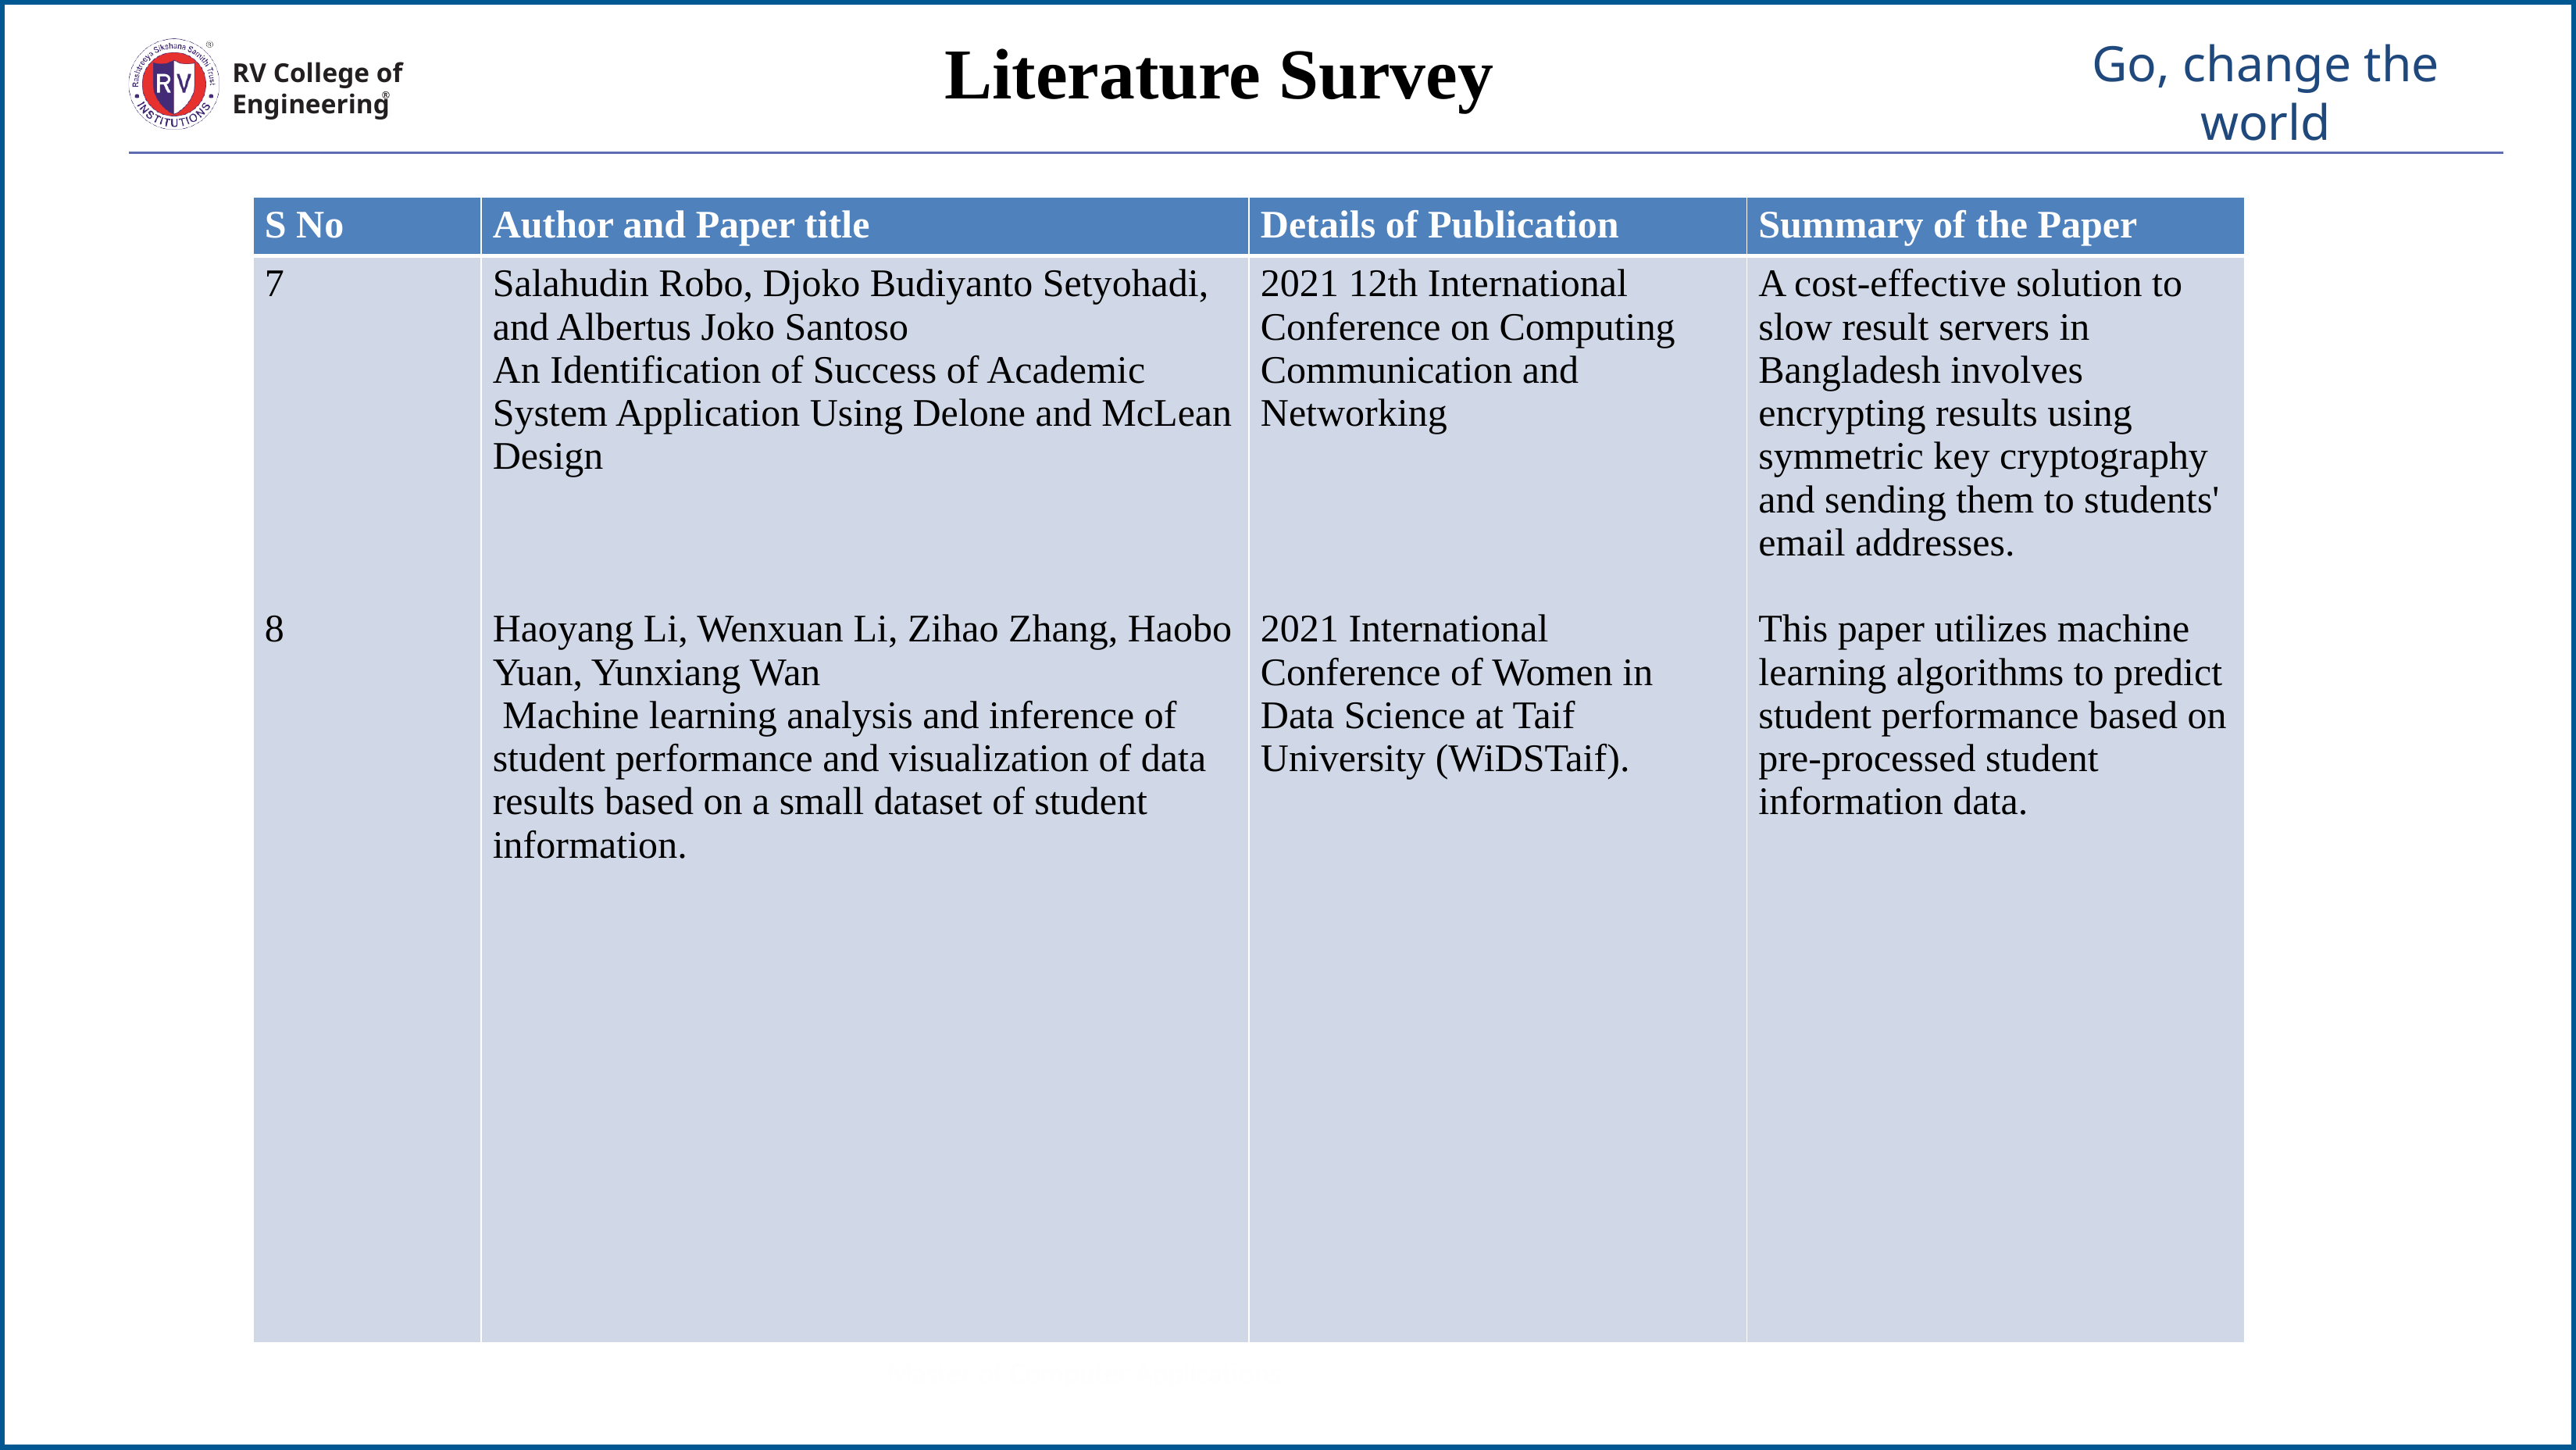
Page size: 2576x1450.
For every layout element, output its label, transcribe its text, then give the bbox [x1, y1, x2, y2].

text_box [0, 0, 2576, 1450]
table_cell 7 8 [254, 258, 480, 1342]
table_header Summary of the Paper [1747, 198, 2244, 254]
table_cell 2021 12th International Conference on Computing Communication and Networking 2021 International Conference of Women in Data Science at Taif University (WiDSTaif). [1250, 258, 1746, 1342]
text_box RV College of Engineering [230, 55, 436, 119]
table_header Author and Paper title [482, 198, 1248, 254]
text_box Literature Survey [638, 29, 1801, 112]
table_header Details of Publication [1250, 198, 1746, 254]
table_header S No [254, 198, 480, 254]
table_cell A cost-effective solution to slow result servers in Bangladesh involves encrypting results using symmetric key cryptography and sending them to students' email addresses. This paper utilizes machine learning algorithms to predict student performance based on pre-processed student information data. [1747, 258, 2244, 1342]
table_cell Salahudin Robo, Djoko Budiyanto Setyohadi, and Albertus Joko Santoso An Identification of Success of Academic System Application Using Delone and McLean Design Haoyang Li, Wenxuan Li, Zihao Zhang, Haobo Yuan, Yunxiang Wan Machine learning analysis and inference of student performance and visualization of data results based on a small dataset of student information. [482, 258, 1248, 1342]
title Go, change the world [2029, 32, 2502, 134]
